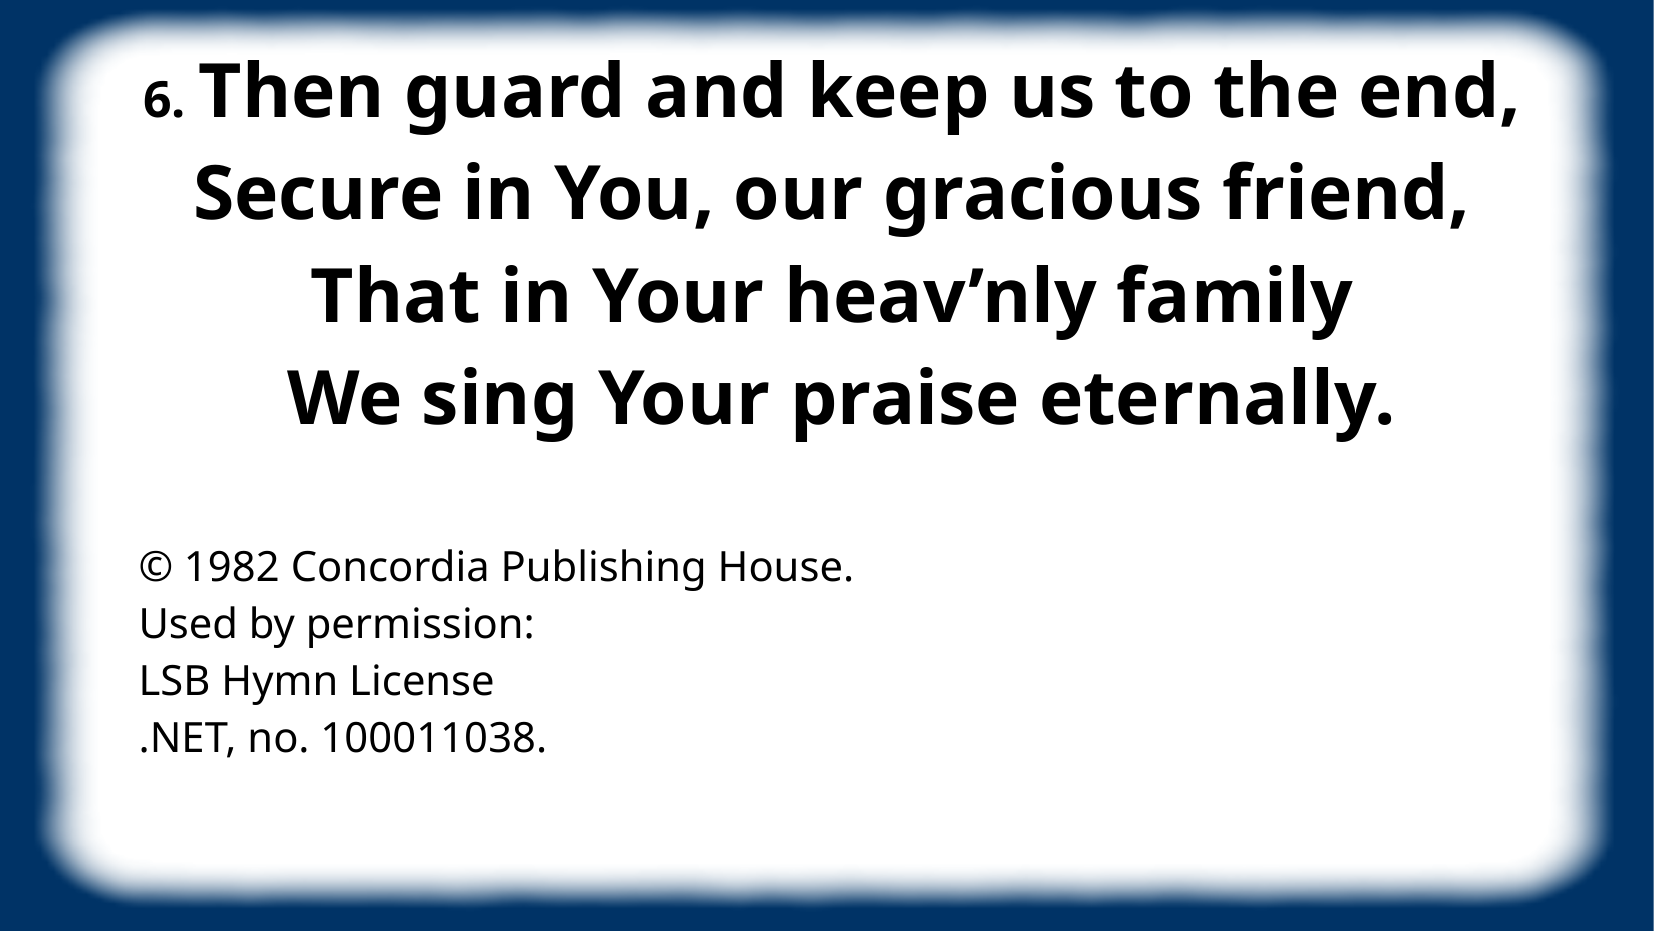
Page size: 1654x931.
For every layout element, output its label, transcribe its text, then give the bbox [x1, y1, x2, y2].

text_box 6. Then guard and keep us to the end, Secure in You, our gracious friend, That in Your heav’nly family We sing Your praise eternally. © 1982 Concordia Publishing House. Used by permission: LSB Hymn License .NET, no. 100011038. [105, 30, 1561, 803]
picture [0, 0, 1654, 931]
